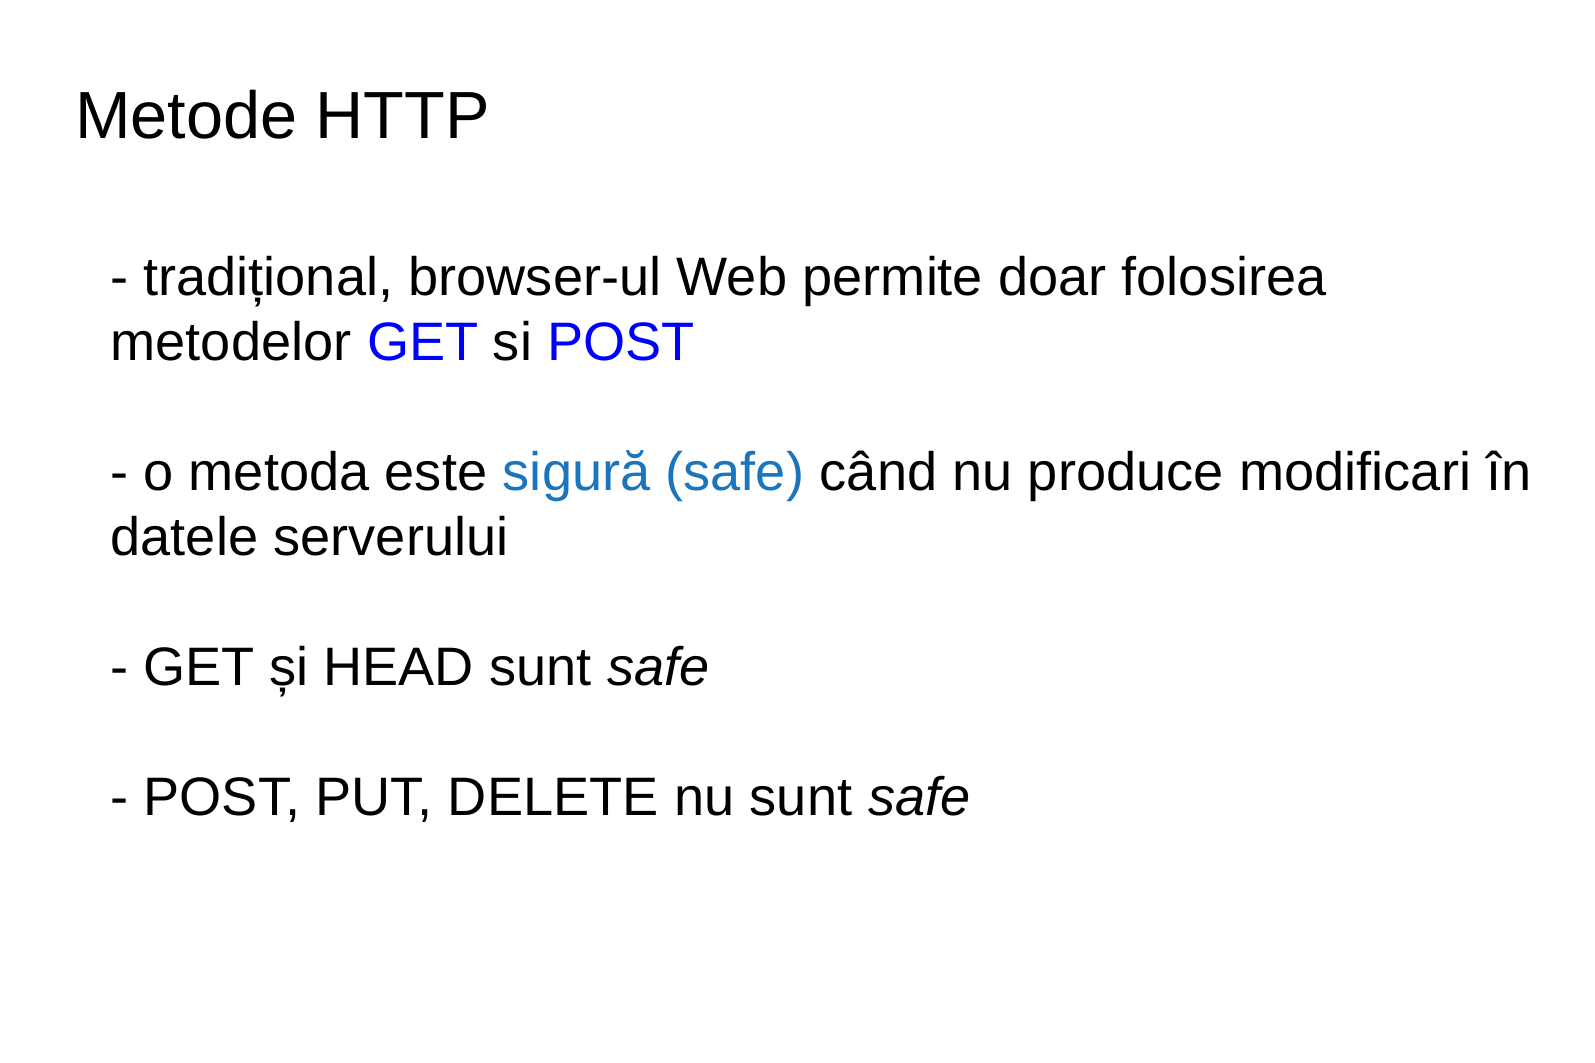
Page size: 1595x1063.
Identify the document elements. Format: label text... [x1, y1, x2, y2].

text_box Metode HTTP - tradițional, browser-ul Web permite doar folosirea metodelor GET si POST - o metoda este sigură (safe) când nu produce modificari în datele serverului - GET și HEAD sunt safe - POST, PUT, DELETE nu sunt safe [60, 64, 1595, 943]
